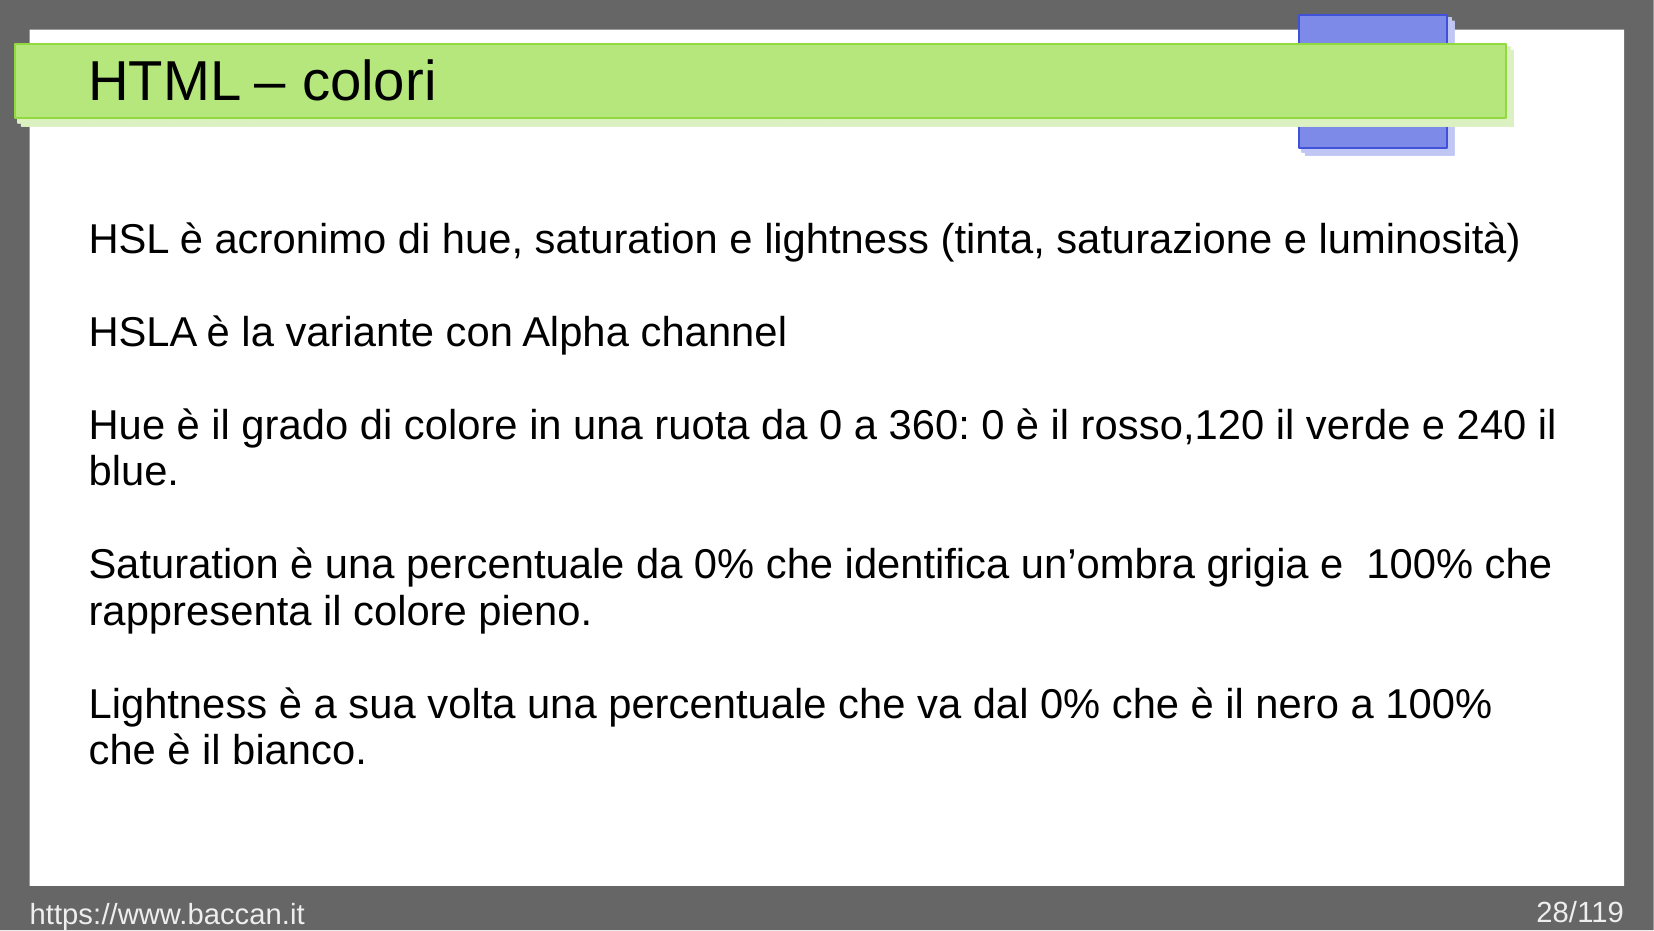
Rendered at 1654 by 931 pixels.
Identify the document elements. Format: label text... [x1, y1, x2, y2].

title HTML – colori [88, 44, 1506, 119]
text_box HSL è acronimo di hue, saturation e lightness (tinta, saturazione e luminosità) HSLA è la variante con Alpha channel Hue è il grado di colore in una ruota da 0 a 360: 0 è il rosso,120 il verde e 240 il blue. Saturation è una percentuale da 0% che identifica un’ombra grigia e 100% che rappresenta il colore pieno. Lightness è a sua volta una percentuale che va dal 0% che è il nero a 100% che è il bianco. [88, 169, 1565, 820]
